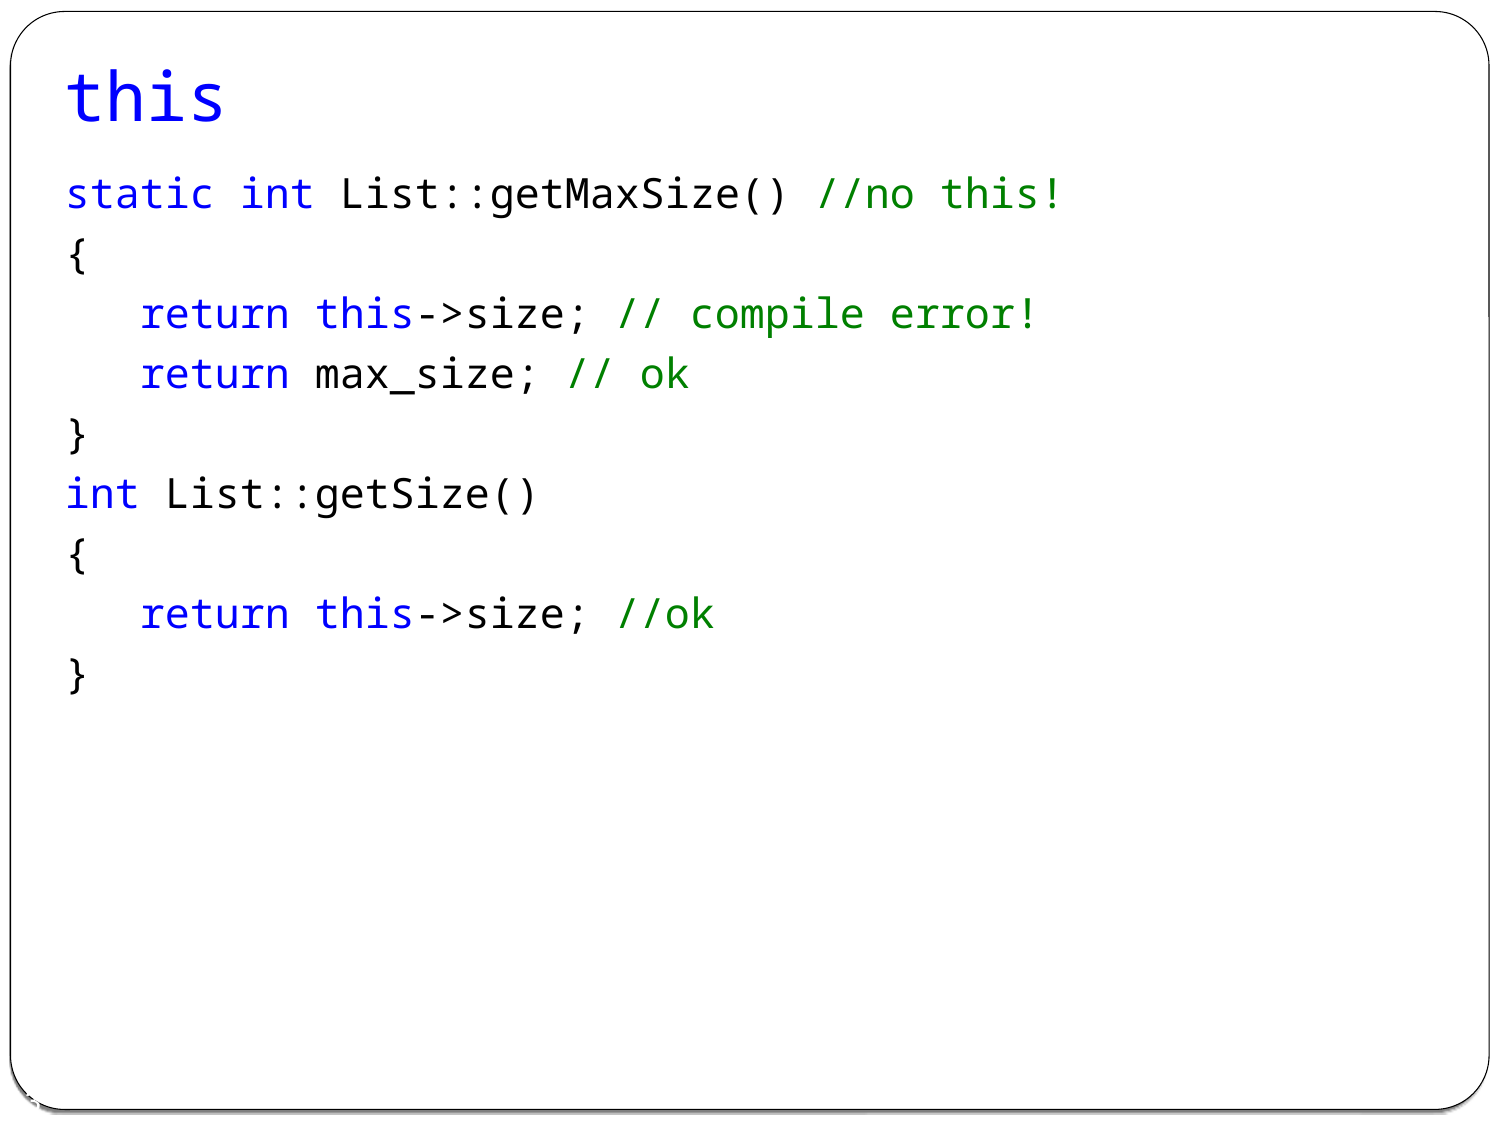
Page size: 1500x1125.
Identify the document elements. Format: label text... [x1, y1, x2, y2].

slide_number <number> [0, 1074, 50, 1125]
list static int List::getMaxSize() //no this! { return this->size; // compile error! return max_size; // ok } int List::getSize() { return this->size; //ok } [50, 149, 1450, 1088]
title this [50, 45, 1450, 149]
